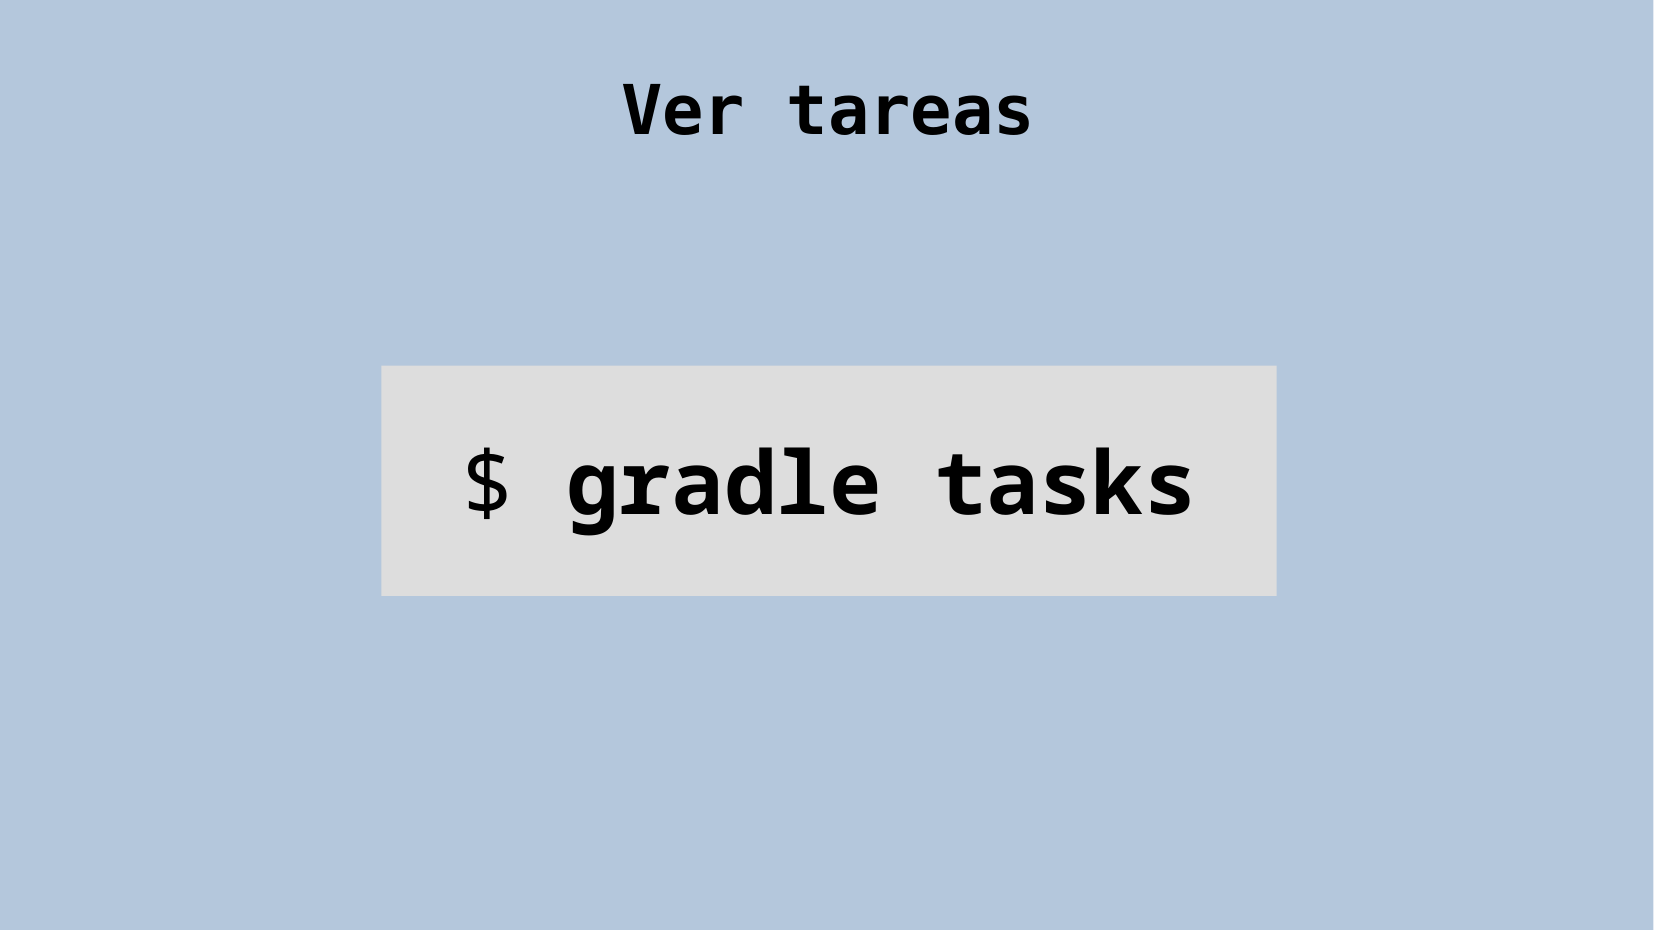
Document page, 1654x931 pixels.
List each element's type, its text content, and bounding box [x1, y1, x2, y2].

text_box $ gradle tasks [381, 365, 1277, 596]
title Ver tareas [84, 10, 1573, 212]
